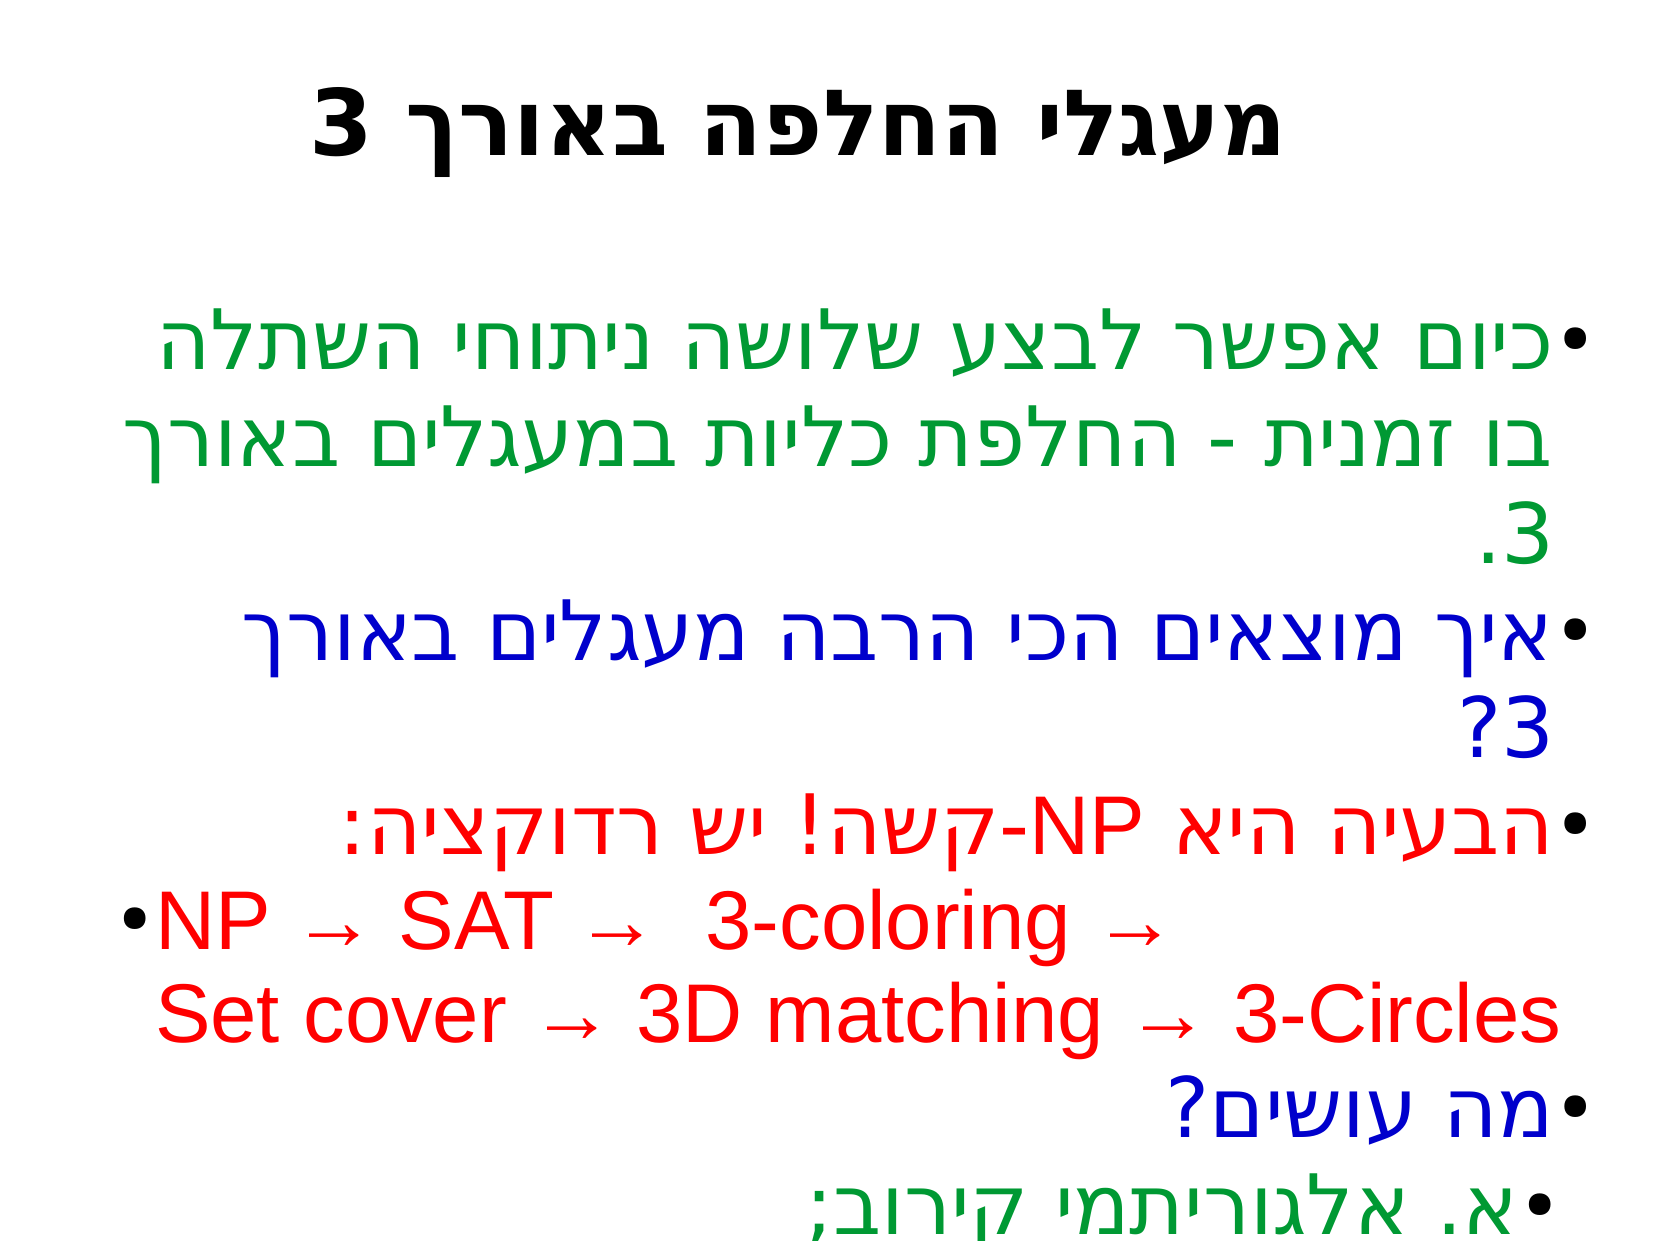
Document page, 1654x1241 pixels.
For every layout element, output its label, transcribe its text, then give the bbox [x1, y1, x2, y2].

title מעגלי החלפה באורך 3 [82, 41, 1516, 207]
text_box כיום אפשר לבצע שלושה ניתוחי השתלה בו זמנית - החלפת כליות במעגלים באורך 3. איך מוצאים הכי הרבה מעגלים באורך 3? הבעיה היא NP-קשה! יש רדוקציה: NP → SAT → 3-coloring → Set cover → 3D matching → 3-Circles מה עושים? א. אלגוריתמי קירוב; ב. חיפוש היוריסטי. [105, 285, 1606, 1135]
